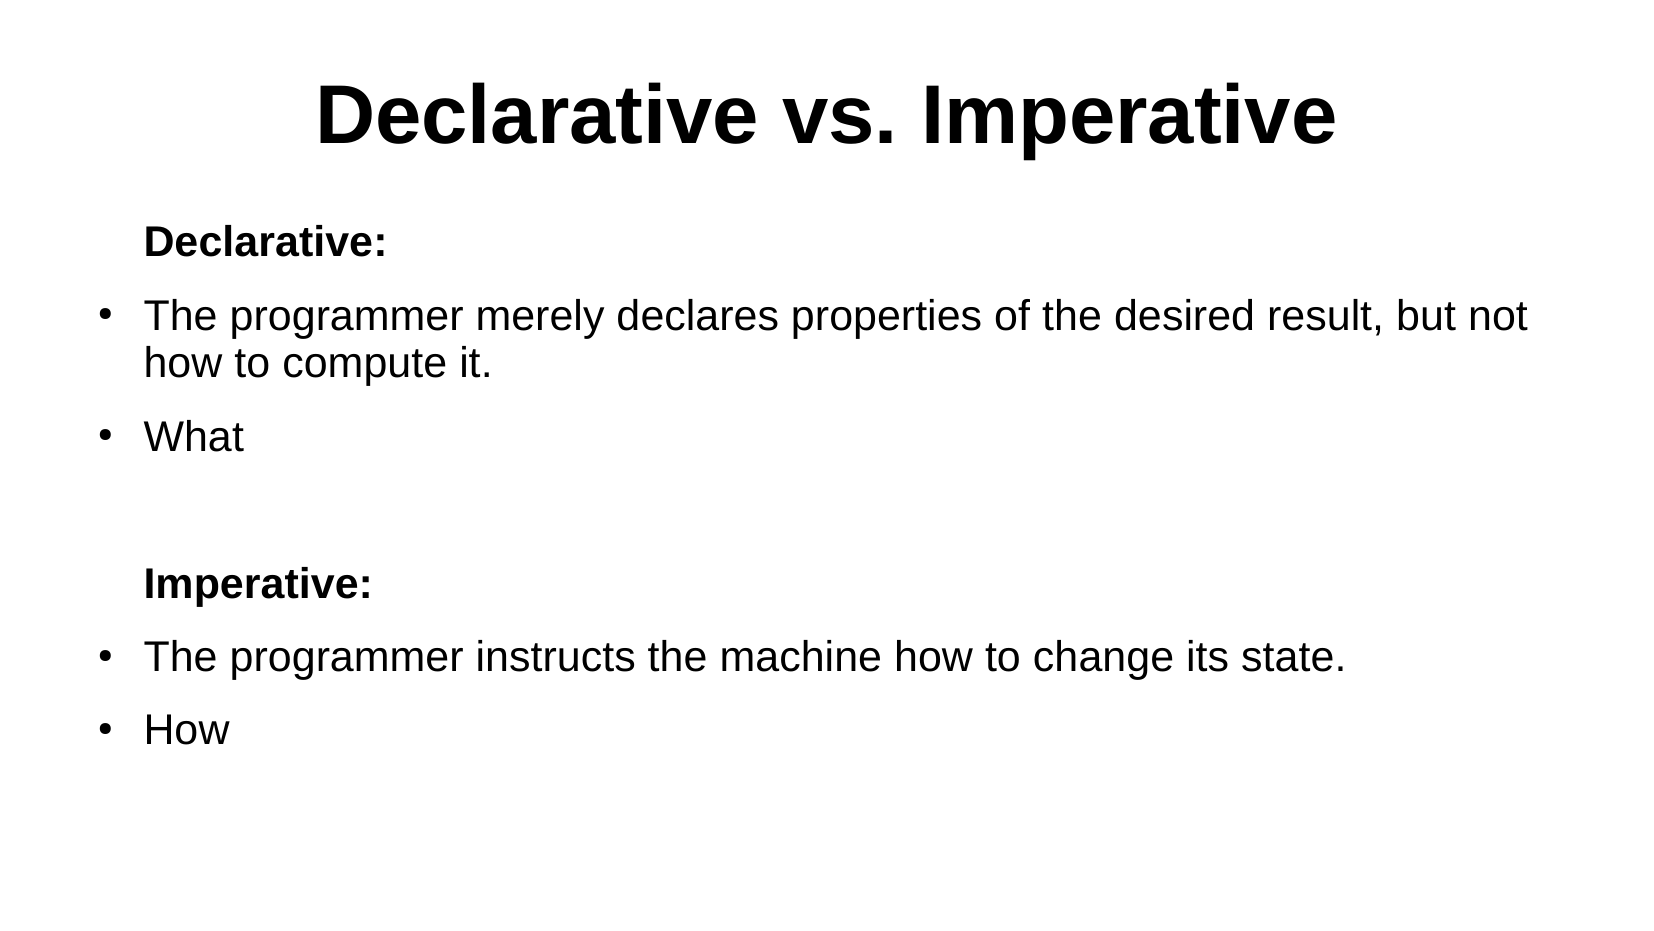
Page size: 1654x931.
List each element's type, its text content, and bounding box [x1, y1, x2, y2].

list Declarative: The programmer merely declares properties of the desired result, but not how to compute it. What Imperative: The programmer instructs the machine how to change its state. How [82, 217, 1571, 758]
title Declarative vs. Imperative [82, 37, 1571, 193]
